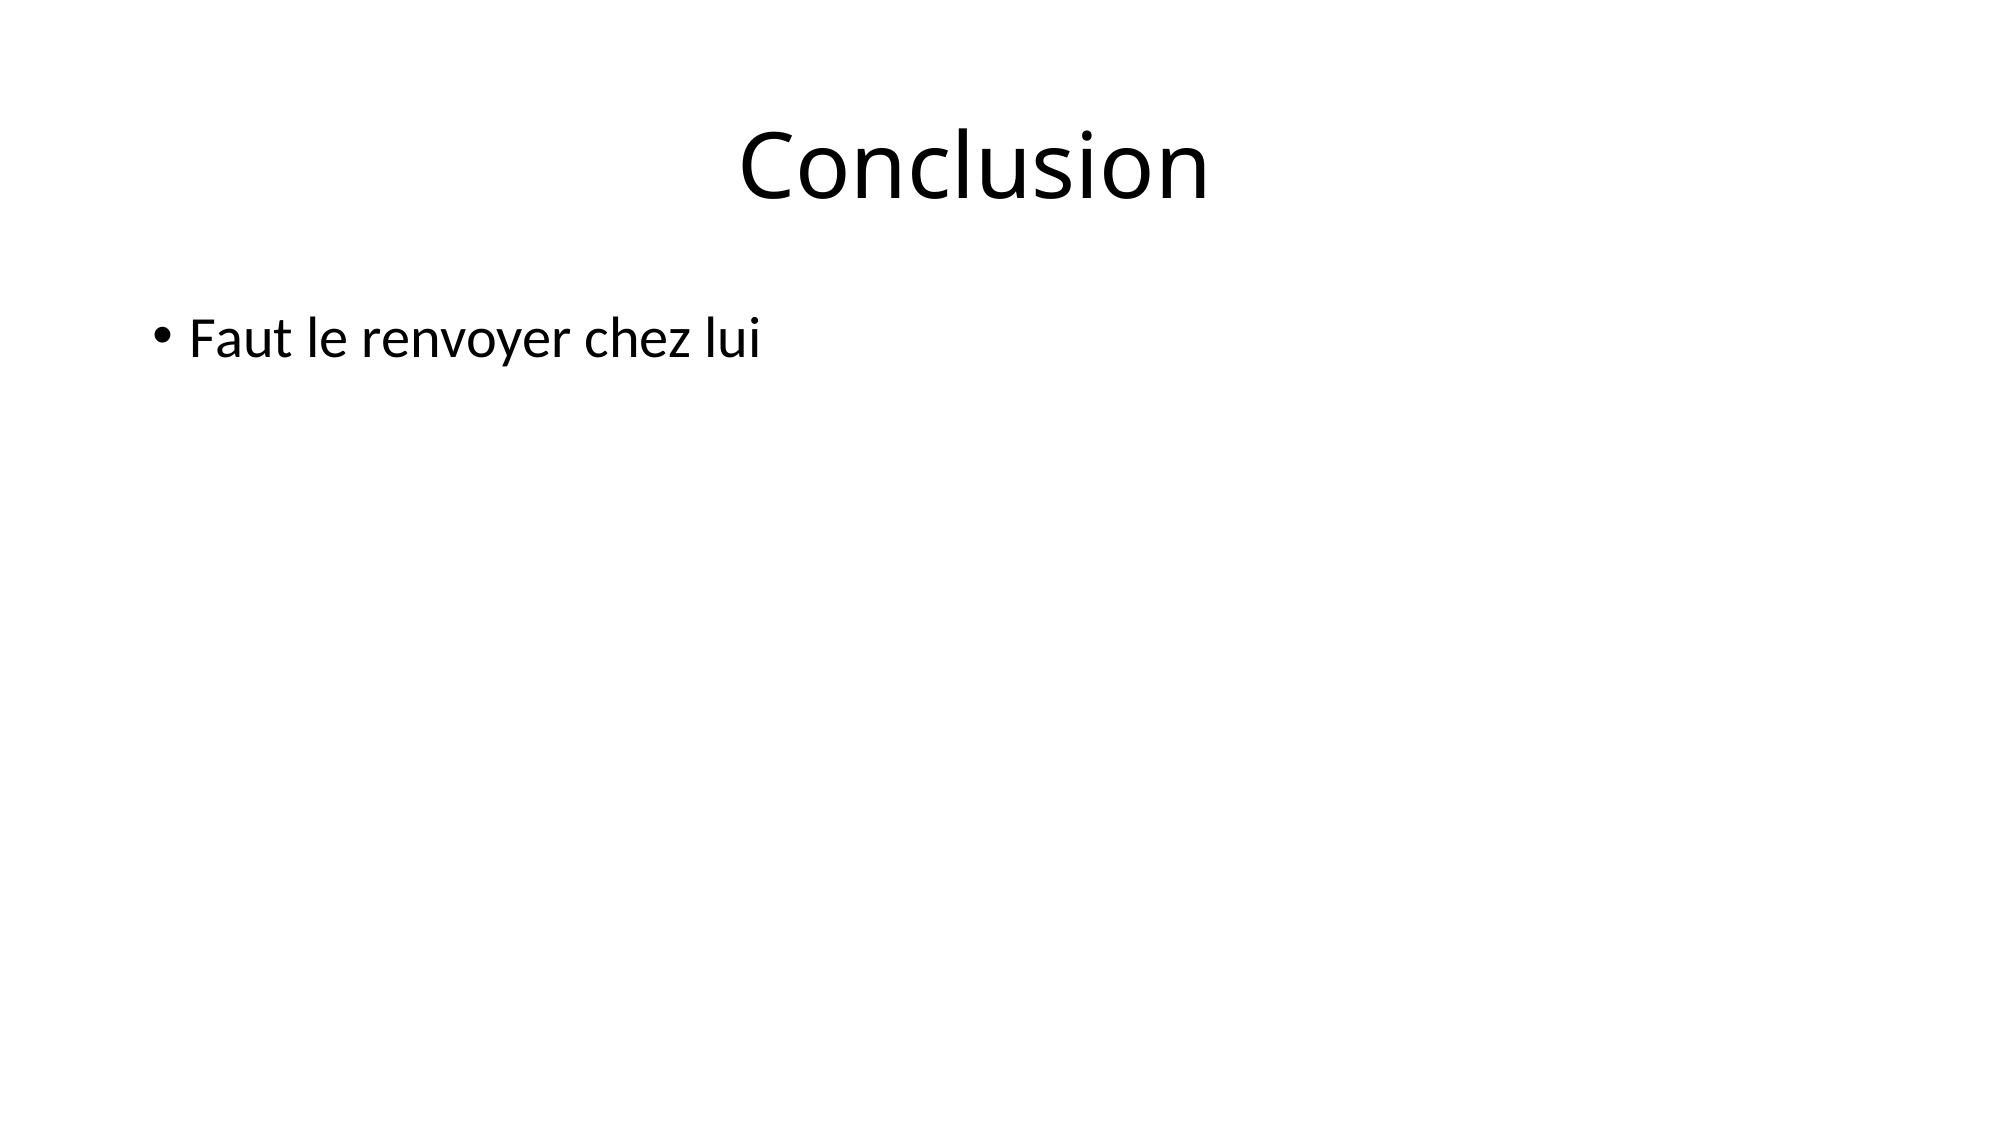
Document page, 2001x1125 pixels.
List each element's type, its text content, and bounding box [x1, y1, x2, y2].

list Faut le renvoyer chez lui [137, 299, 1863, 1014]
title Conclusion [137, 59, 1863, 278]
